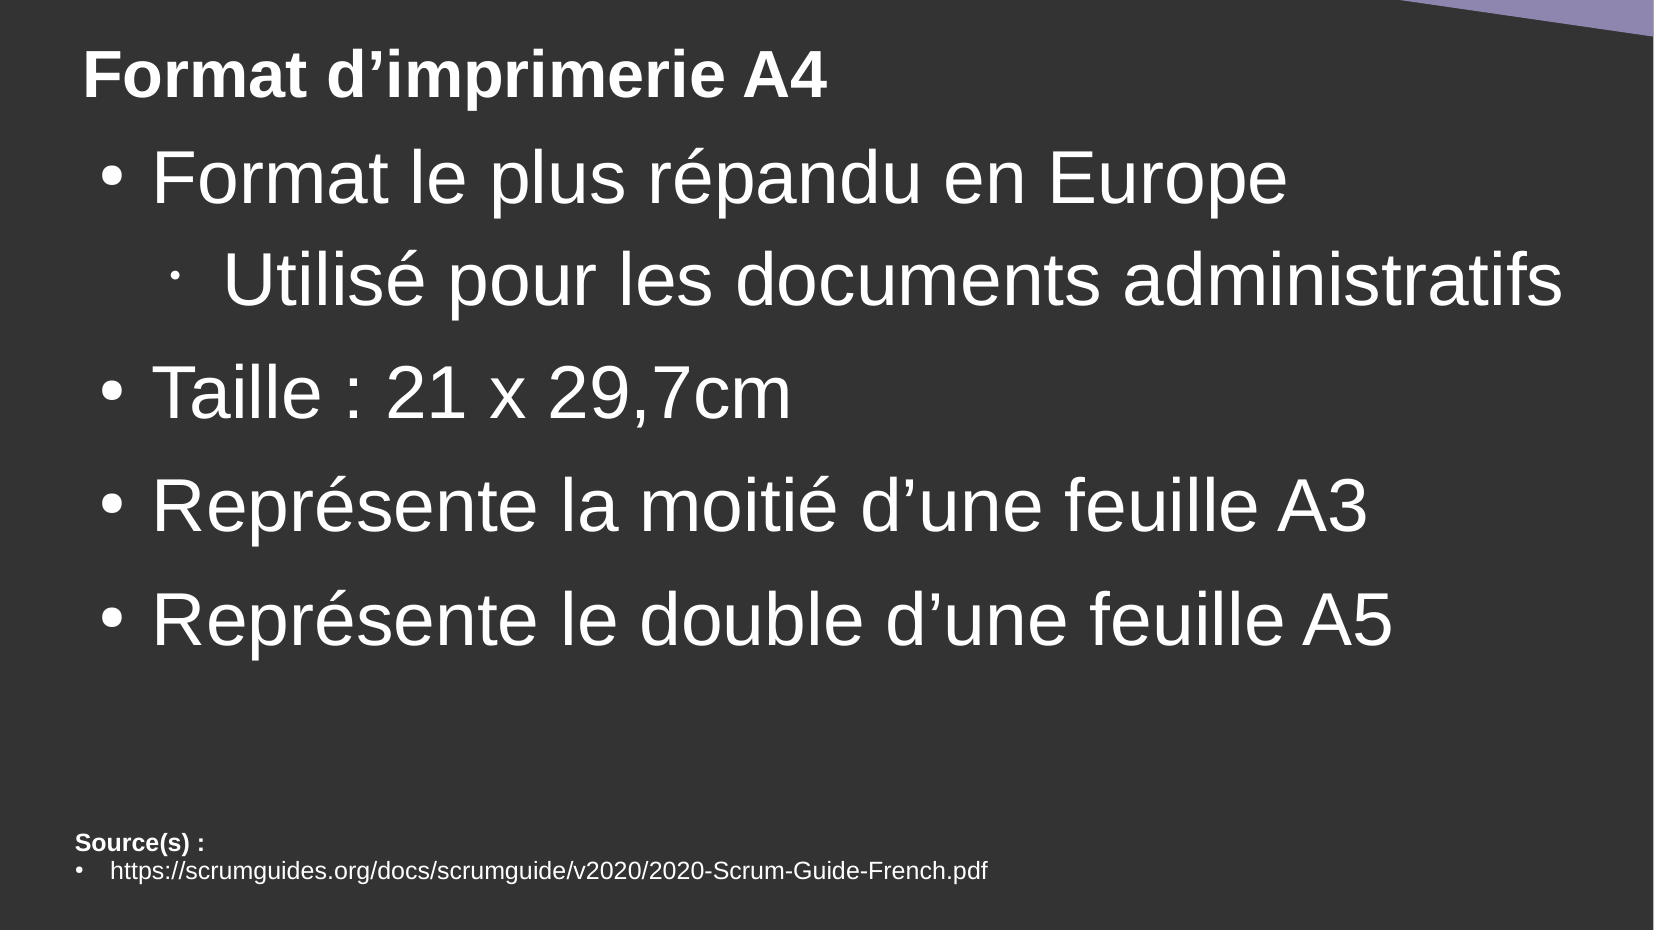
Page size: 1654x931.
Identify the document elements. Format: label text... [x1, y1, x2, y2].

list Format le plus répandu en Europe Utilisé pour les documents administratifs Taille : 21 x 29,7cm Représente la moitié d’une feuille A3 Représente le double d’une feuille A5 [80, 135, 1620, 777]
text_box [1399, 0, 1654, 37]
text_box Source(s) : https://scrumguides.org/docs/scrumguide/v2020/2020-Scrum-Guide-French.pdf [60, 821, 1546, 921]
title Format d’imprimerie A4 [82, 37, 1571, 122]
